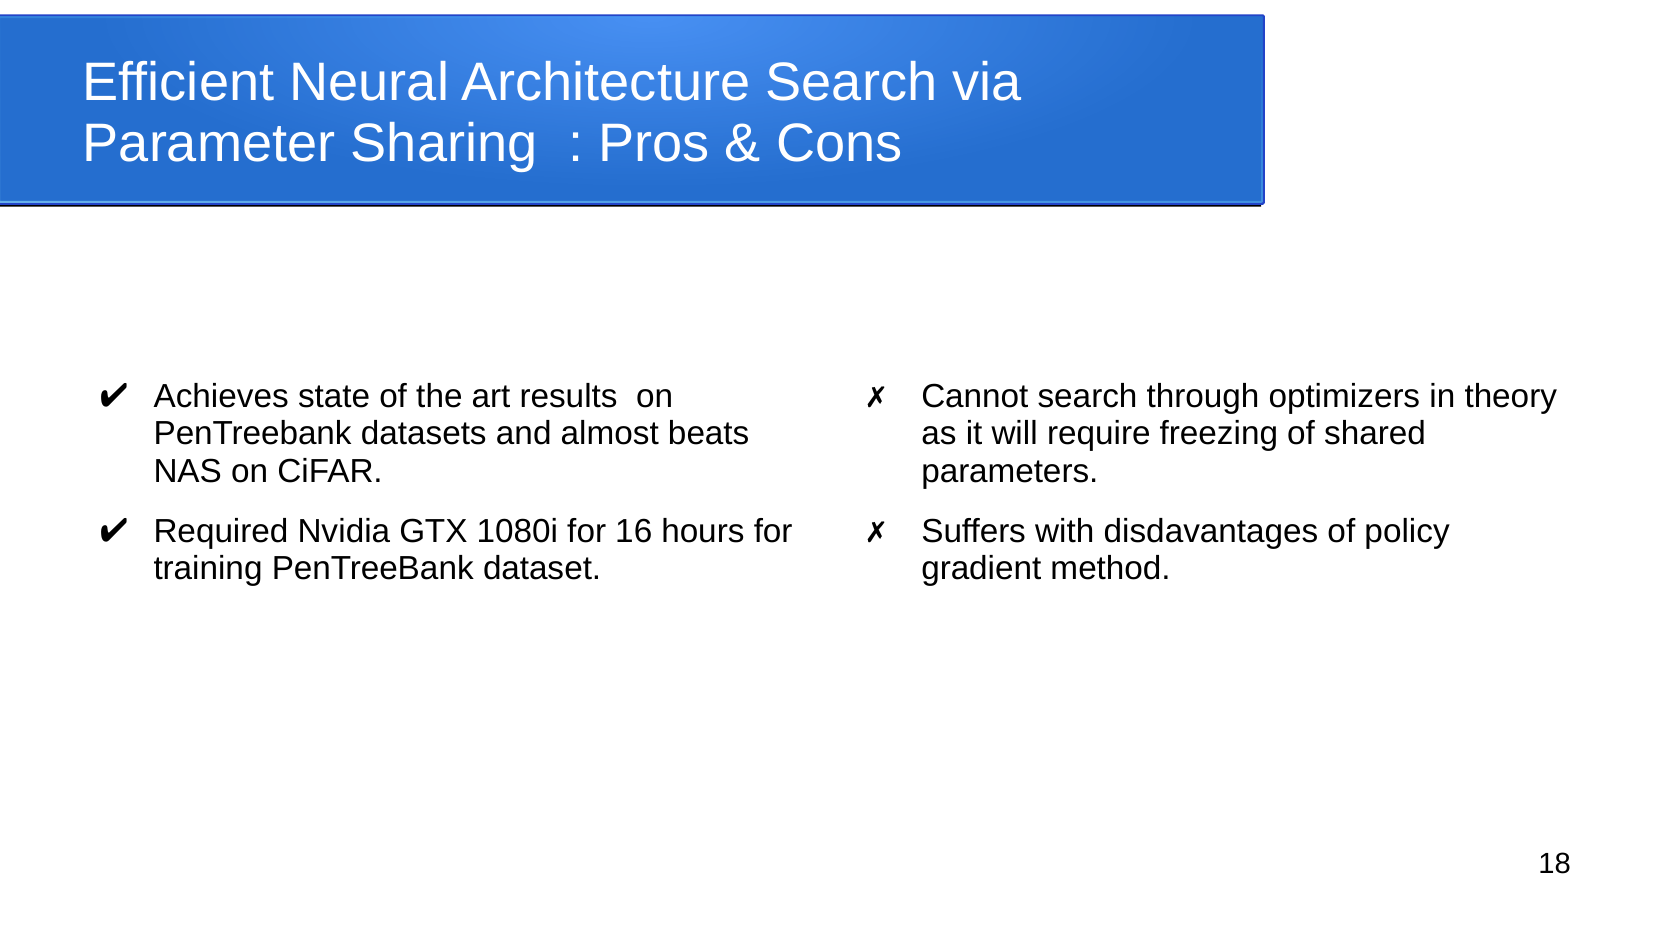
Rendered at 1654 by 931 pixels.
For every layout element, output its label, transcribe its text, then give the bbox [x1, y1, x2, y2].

list Achieves state of the art results on PenTreebank datasets and almost beats NAS on CiFAR. Required Nvidia GTX 1080i for 16 hours for training PenTreeBank dataset. [82, 377, 809, 918]
title Efficient Neural Architecture Search via Parameter Sharing : Pros & Cons [82, 35, 1235, 189]
list Cannot search through optimizers in theory as it will require freezing of shared parameters. Suffers with disdavantages of policy gradient method. [850, 377, 1577, 918]
